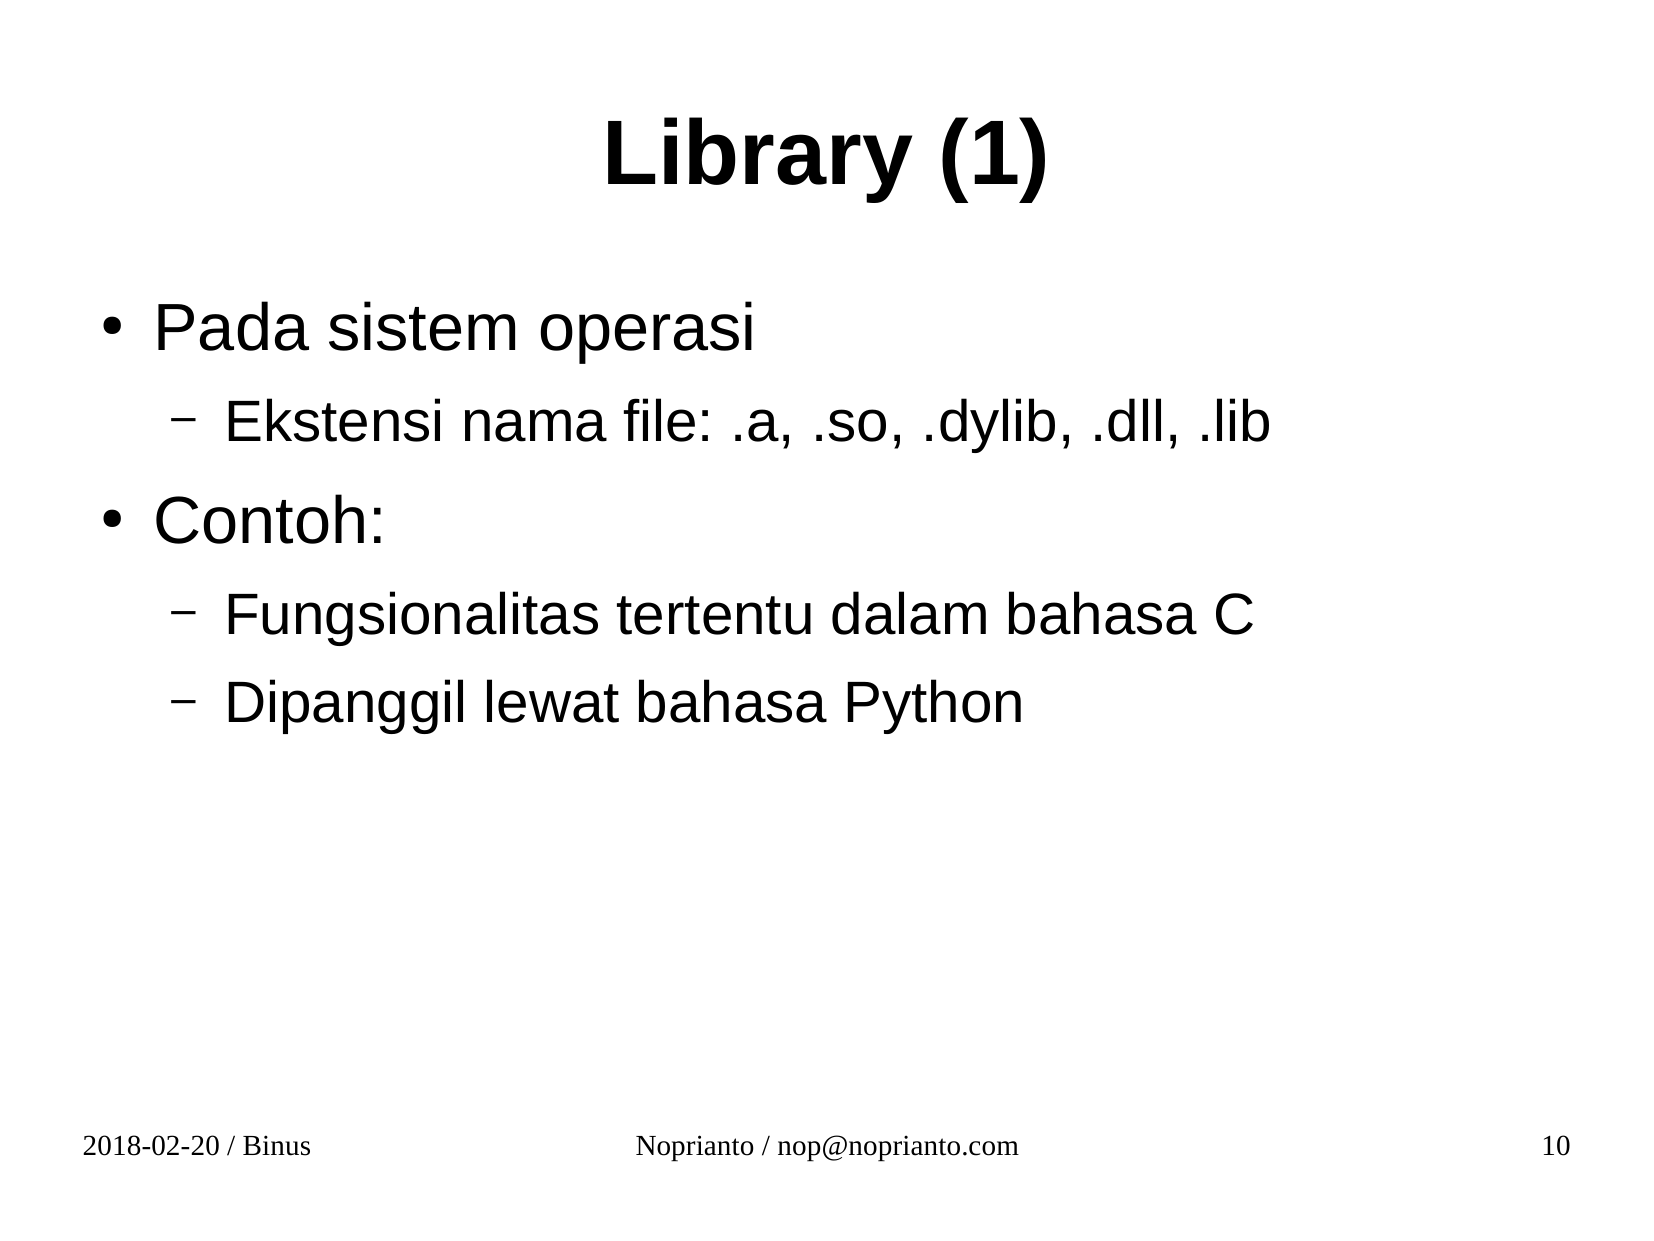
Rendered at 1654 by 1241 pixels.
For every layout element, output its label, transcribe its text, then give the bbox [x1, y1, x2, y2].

title Library (1) [82, 49, 1571, 257]
list Pada sistem operasi Ekstensi nama file: .a, .so, .dylib, .dll, .lib Contoh: Fungsionalitas tertentu dalam bahasa C Dipanggil lewat bahasa Python [82, 290, 1571, 1010]
